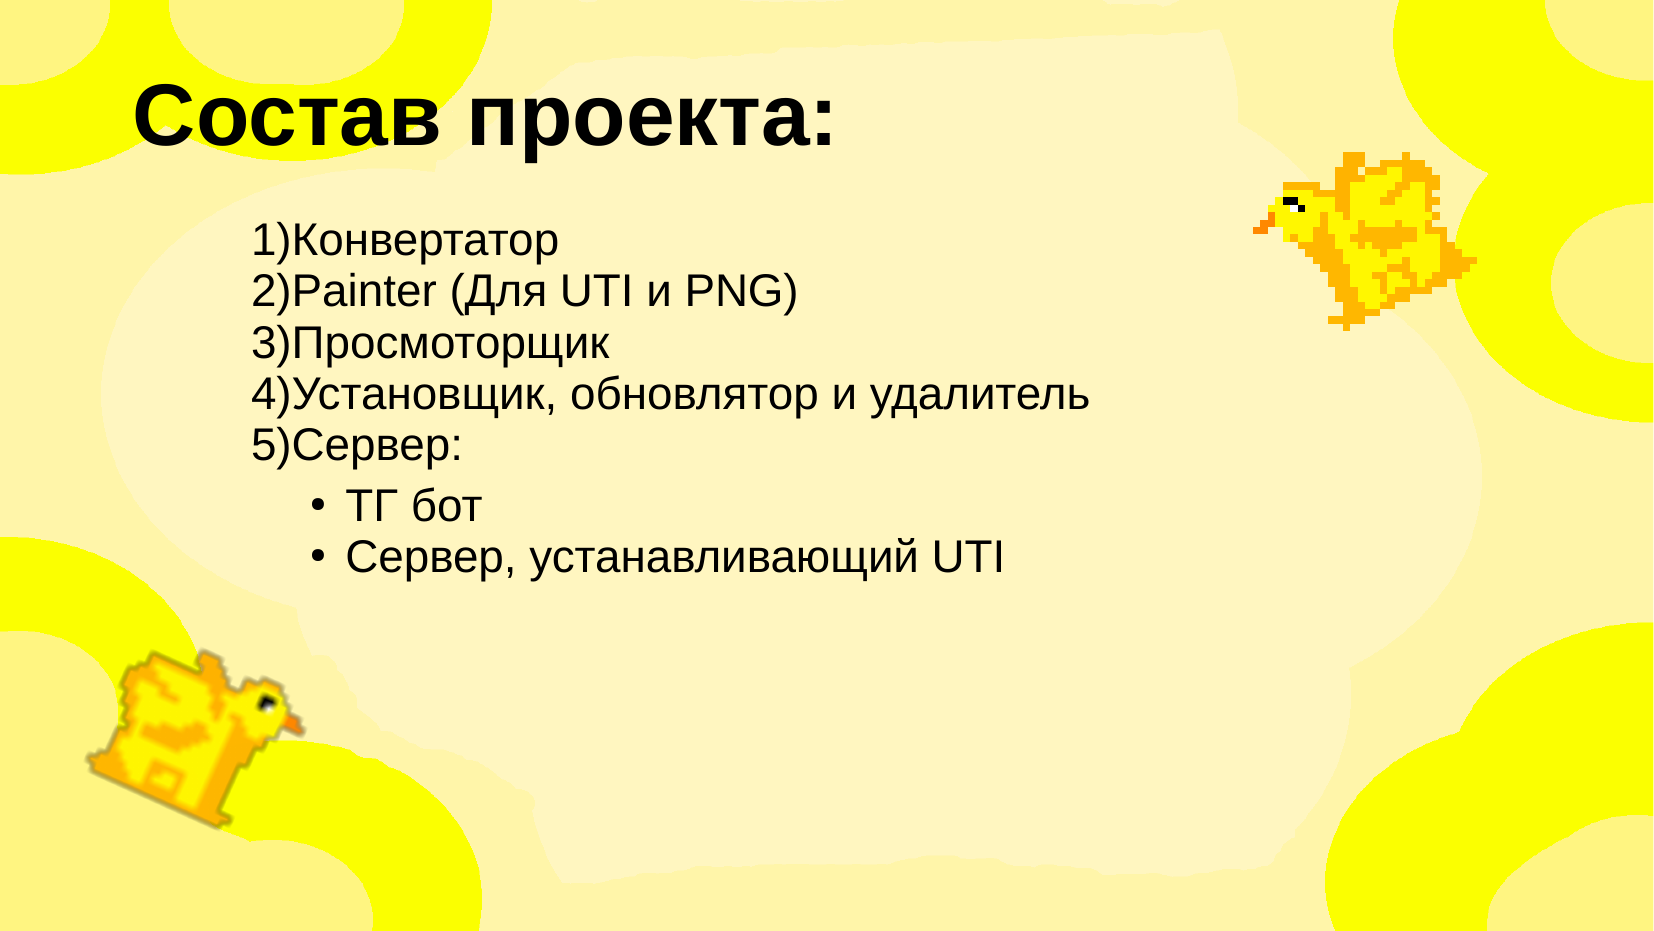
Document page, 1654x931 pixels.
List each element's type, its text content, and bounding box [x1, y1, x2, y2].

text_box ТГ бот Сервер, устанавливающий UTI [295, 472, 1182, 650]
text_box Состав проекта: [118, 59, 1034, 178]
picture [0, 0, 1654, 931]
text_box Конвертатор Painter (Для UTI и PNG) Просмоторщик Установщик, обновлятор и удалитель Сервер: [236, 206, 1211, 739]
